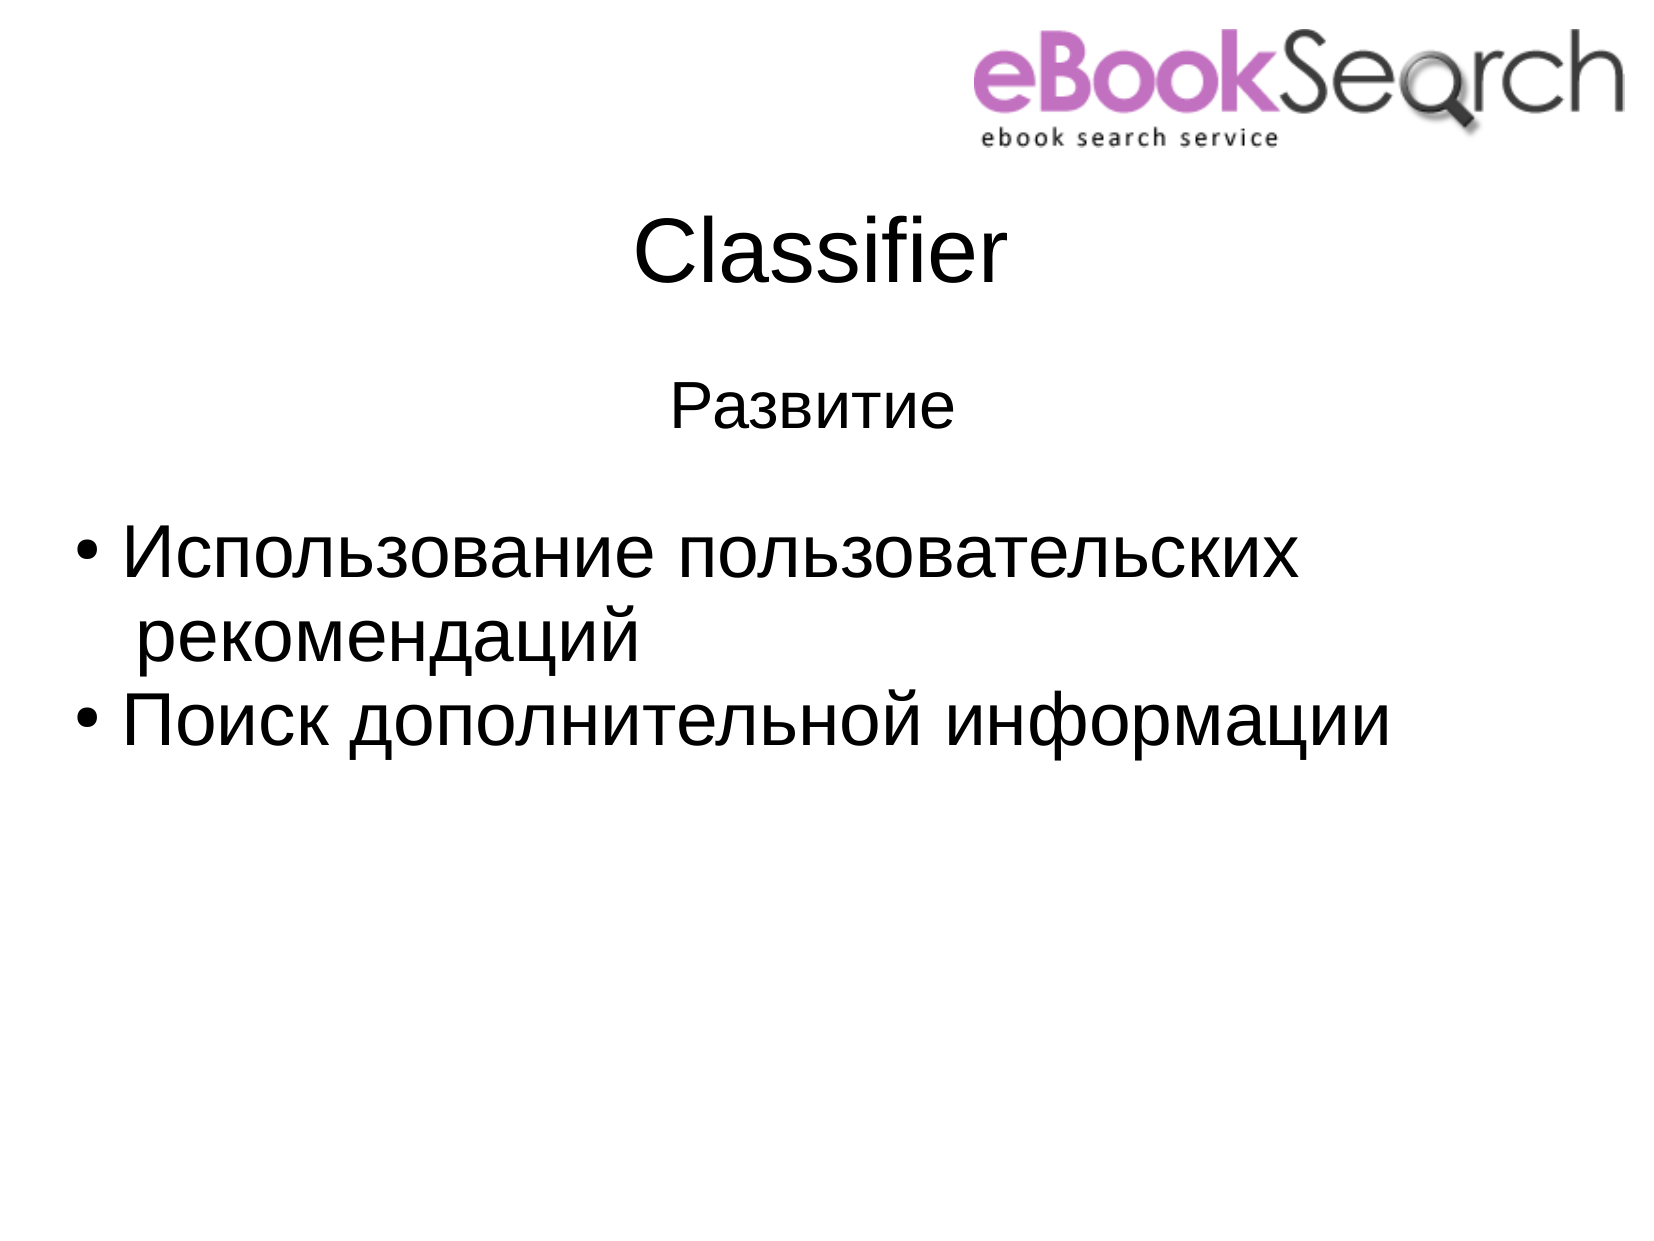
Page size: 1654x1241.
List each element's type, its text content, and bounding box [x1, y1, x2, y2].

text_box Использование пользовательских рекомендаций Поиск дополнительной информации [59, 501, 1565, 1182]
picture [974, 29, 1625, 148]
text_box Развитие [655, 360, 999, 450]
title Classifier [76, 147, 1565, 355]
